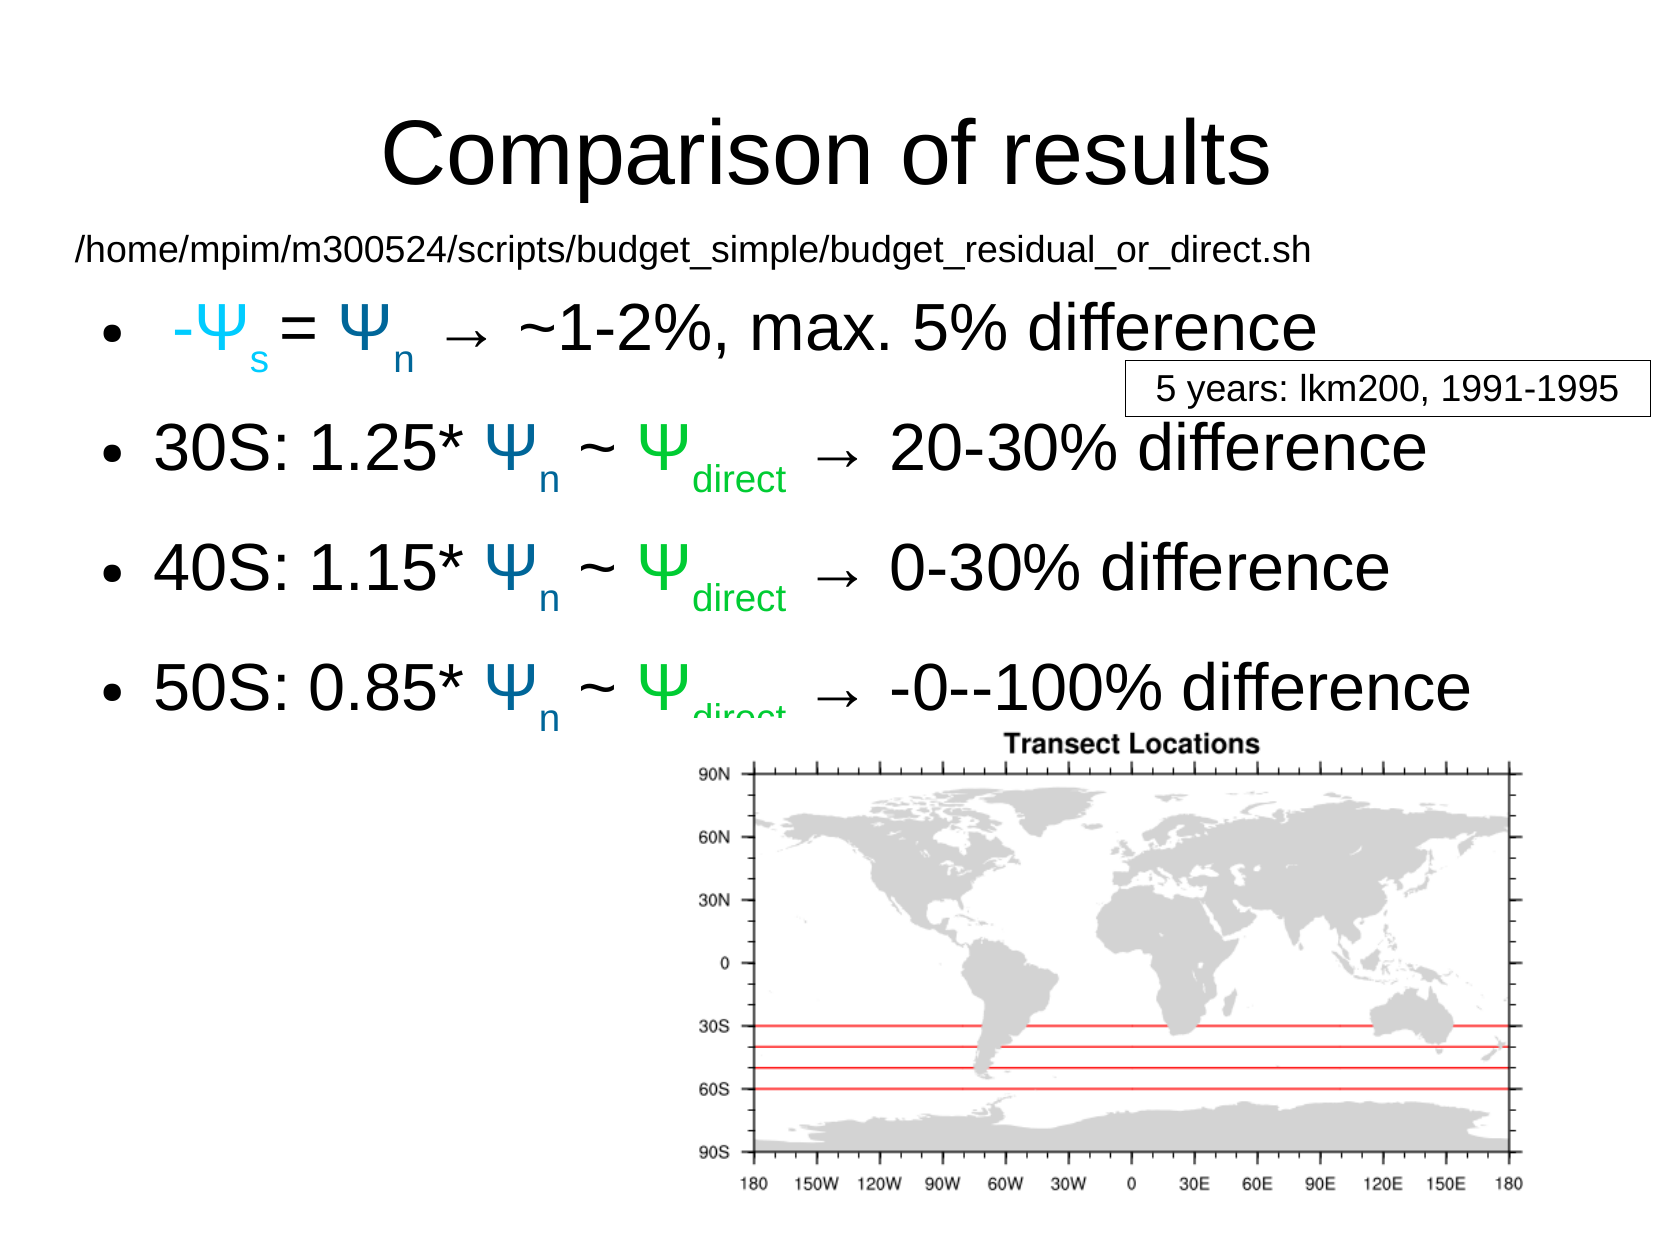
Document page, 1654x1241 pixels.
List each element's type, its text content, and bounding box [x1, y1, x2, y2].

list -Ψs = Ψn → ~1-2%, max. 5% difference 30S: 1.25* Ψn ~ Ψdirect → 20-30% difference 40S: 1.15* Ψn ~ Ψdirect → 0-30% difference 50S: 0.85* Ψn ~ Ψdirect → -0--100% difference [82, 290, 1571, 1010]
picture [690, 718, 1534, 1201]
title Comparison of results [82, 49, 1571, 220]
text_box /home/mpim/m300524/scripts/budget_simple/budget_residual_or_direct.sh [60, 220, 1571, 278]
text_box 5 years: lkm200, 1991-1995 [1125, 360, 1651, 417]
